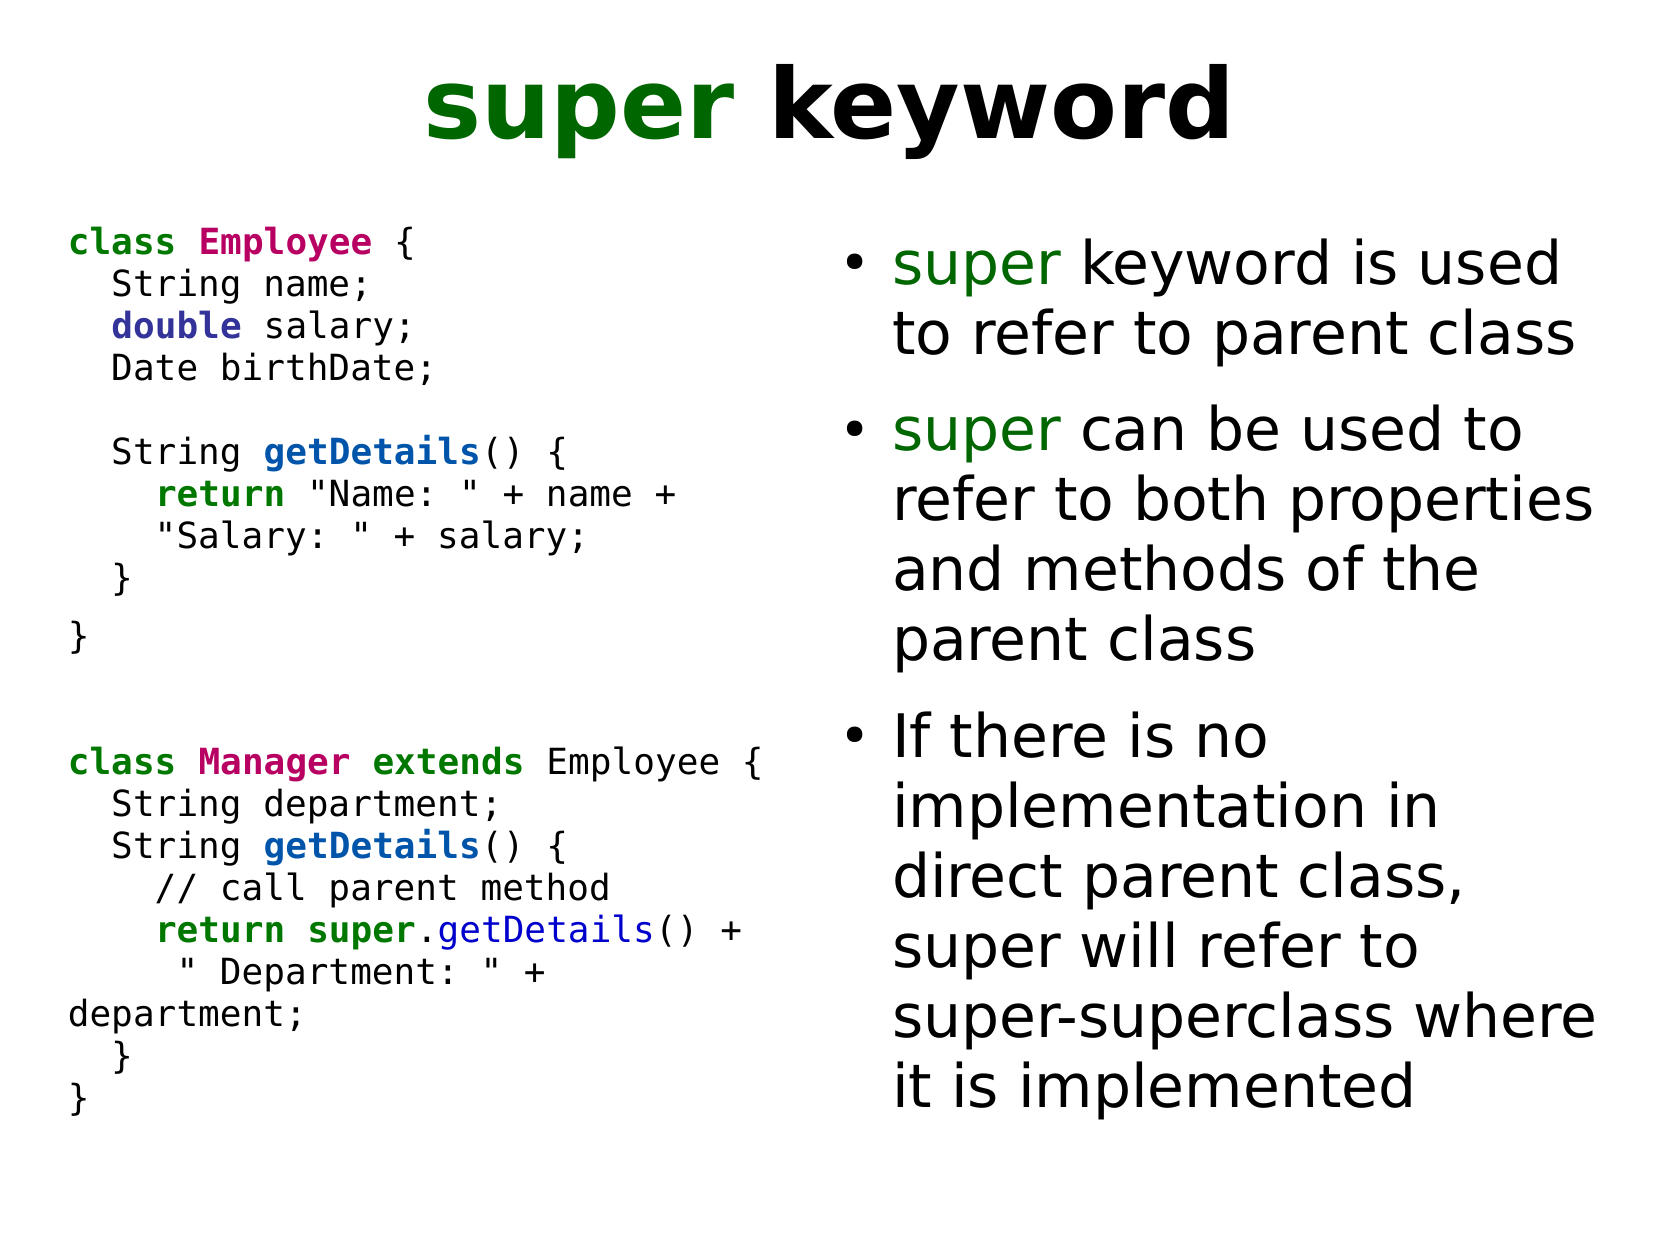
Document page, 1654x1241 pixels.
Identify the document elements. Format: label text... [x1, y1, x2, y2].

list class Employee { String name; double salary; Date birthDate; String getDetails() { return "Name: " + name + "Salary: " + salary; } } class Manager extends Employee { String department; String getDetails() { // call parent method return super.getDetails() + " Department: " + department; } } [67, 221, 801, 1166]
list super keyword is used to refer to parent class super can be used to refer to both properties and methods of the parent class If there is no implementation in direct parent class, super will refer to super-superclass where it is implemented [828, 228, 1618, 1123]
title super keyword [85, 48, 1574, 162]
